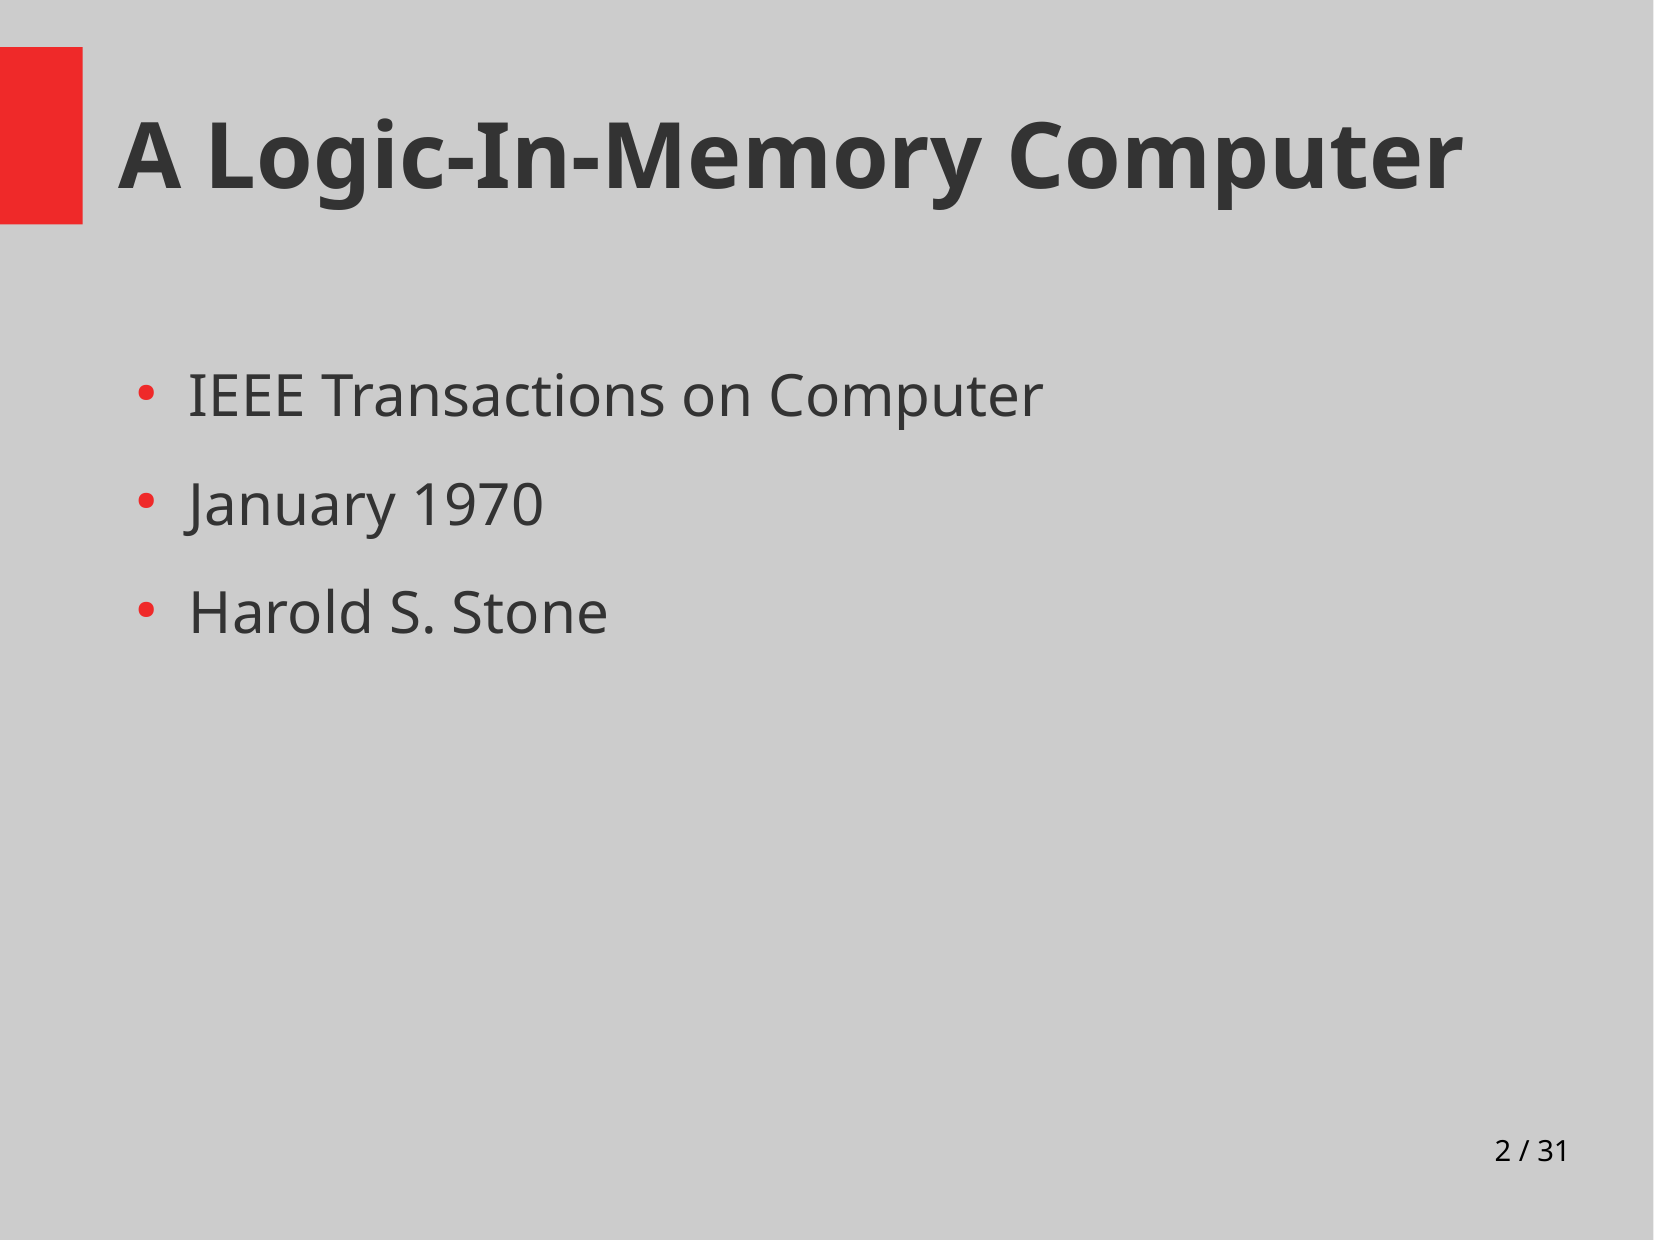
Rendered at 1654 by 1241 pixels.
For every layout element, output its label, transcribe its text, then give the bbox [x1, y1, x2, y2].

title A Logic-In-Memory Computer [118, 49, 1571, 257]
list IEEE Transactions on Computer January 1970 Harold S. Stone [118, 354, 1536, 1074]
